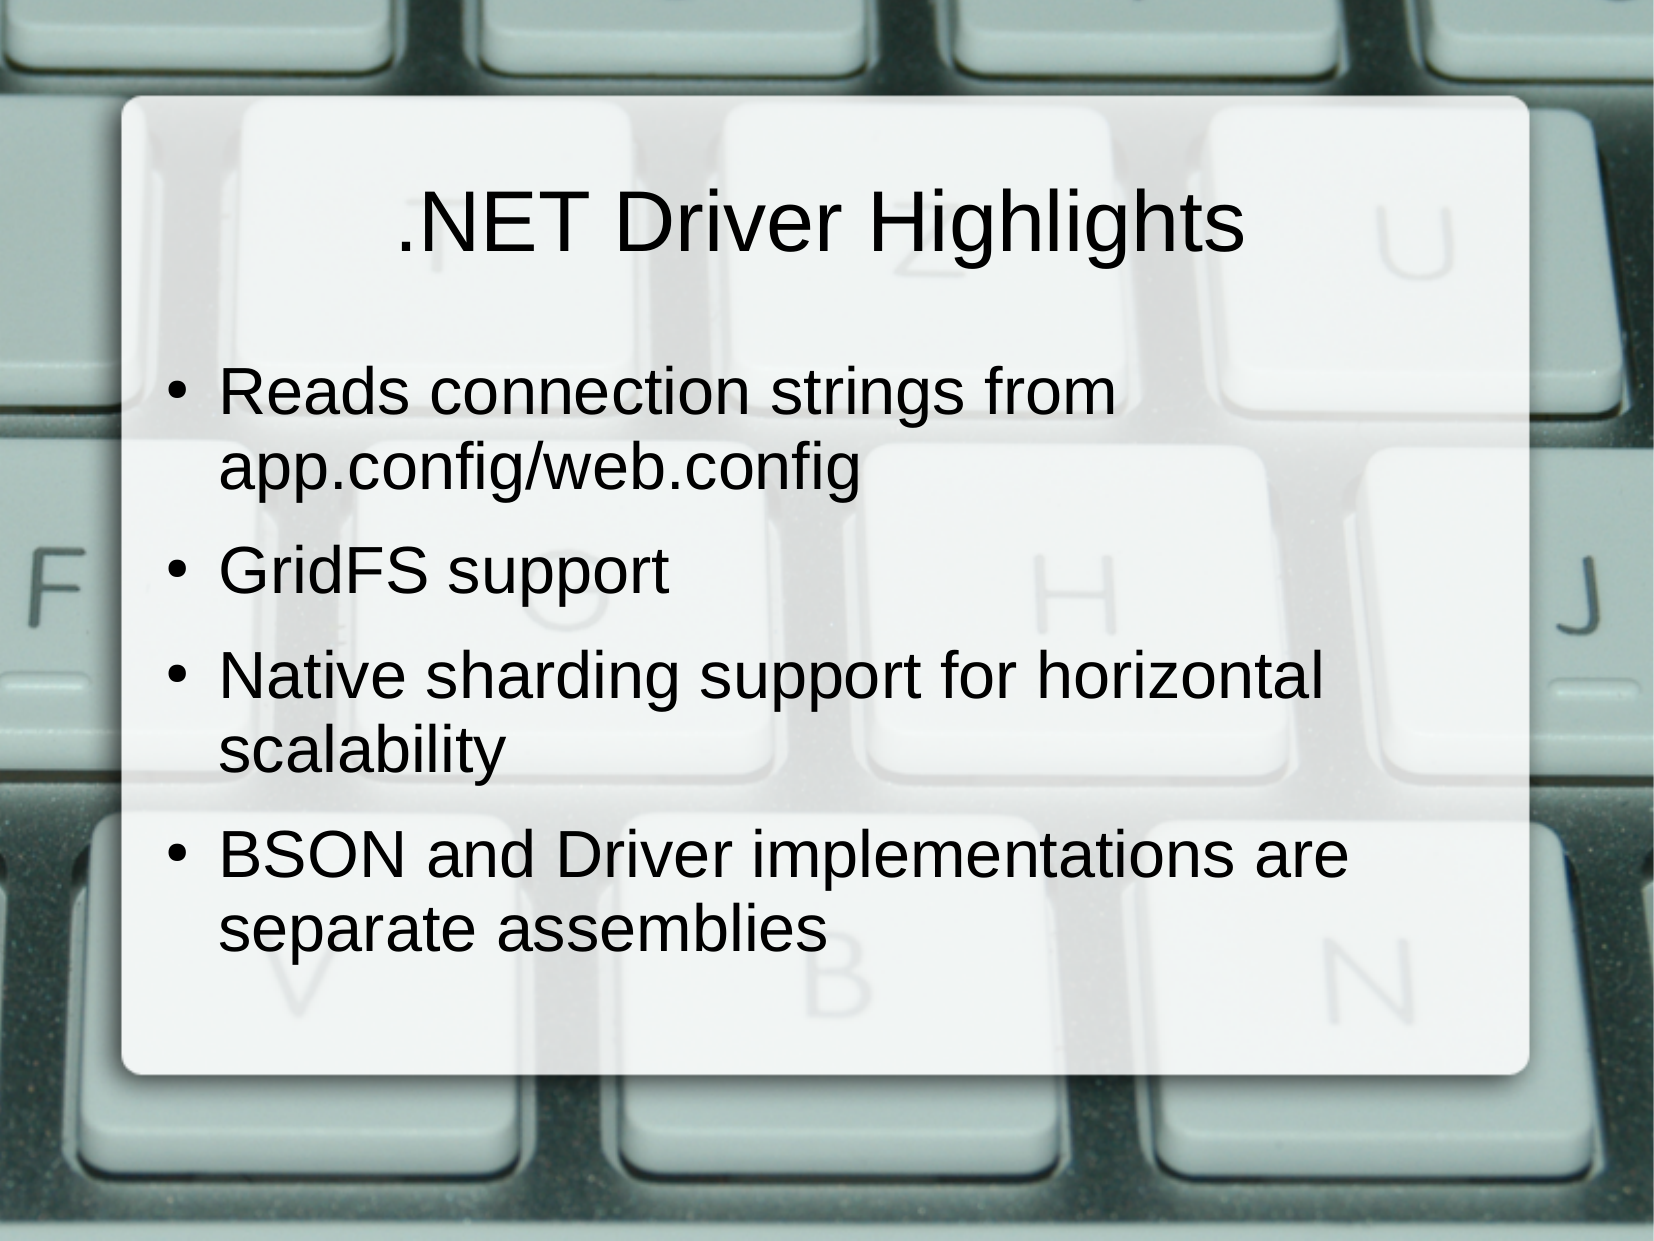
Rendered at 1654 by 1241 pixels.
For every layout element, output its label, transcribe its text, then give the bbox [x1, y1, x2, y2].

list Reads connection strings from app.config/web.config GridFS support Native sharding support for horizontal scalability BSON and Driver implementations are separate assemblies [147, 354, 1506, 1173]
title .NET Driver Highlights [135, 117, 1506, 325]
picture [0, 0, 1654, 1241]
